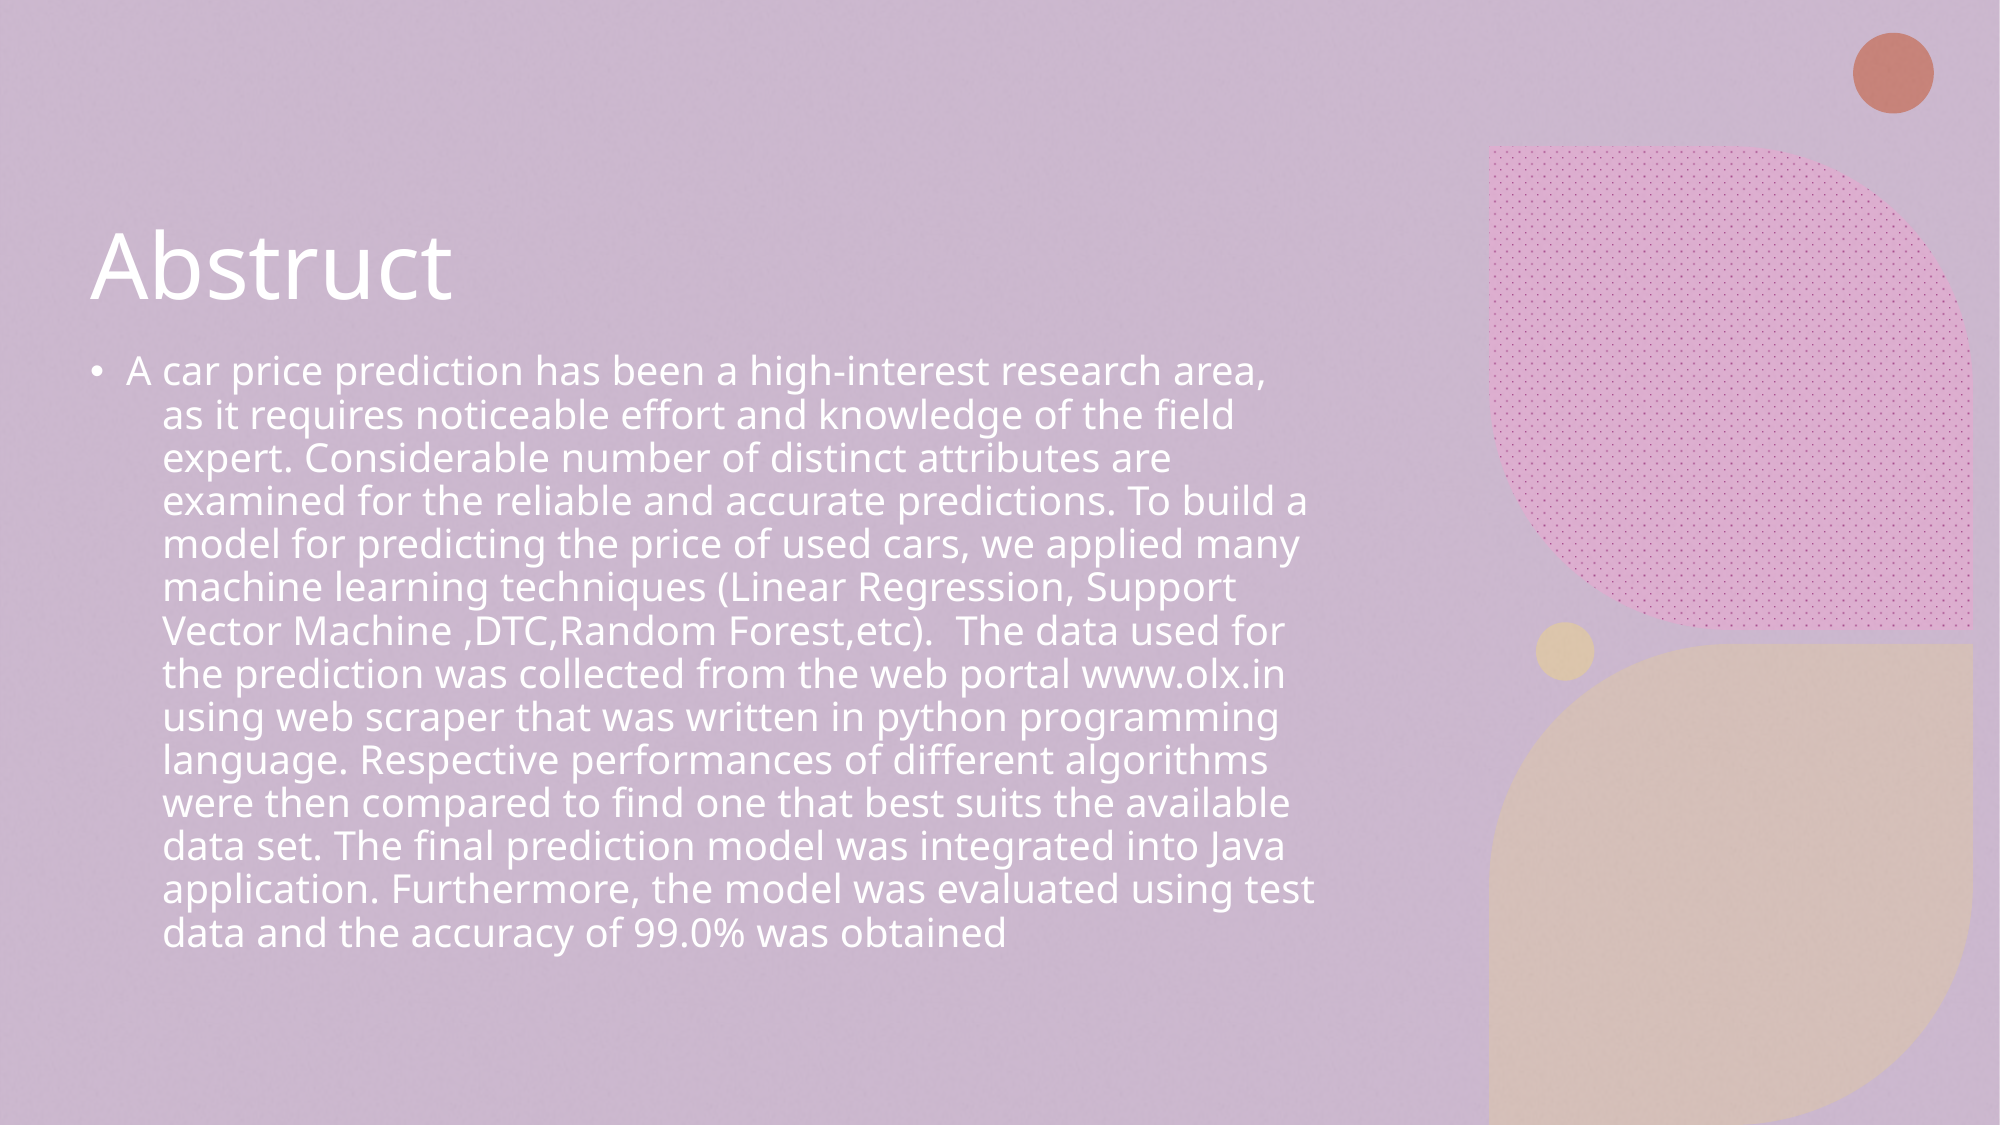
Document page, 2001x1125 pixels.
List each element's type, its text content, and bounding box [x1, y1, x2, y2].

text_box [0, 0, 2000, 1125]
list A car price prediction has been a high-interest research area, as it requires noticeable effort and knowledge of the field expert. Considerable number of distinct attributes are examined for the reliable and accurate predictions. To build a model for predicting the price of used cars, we applied many machine learning techniques (Linear Regression, Support Vector Machine ,DTC,Random Forest,etc). The data used for the prediction was collected from the web portal www.olx.in using web scraper that was written in python programming language. Respective performances of different algorithms were then compared to find one that best suits the available data set. The final prediction model was integrated into Java application. Furthermore, the model was evaluated using test data and the accuracy of 99.0% was obtained [75, 343, 1336, 1014]
title Abstruct [75, 109, 1336, 328]
